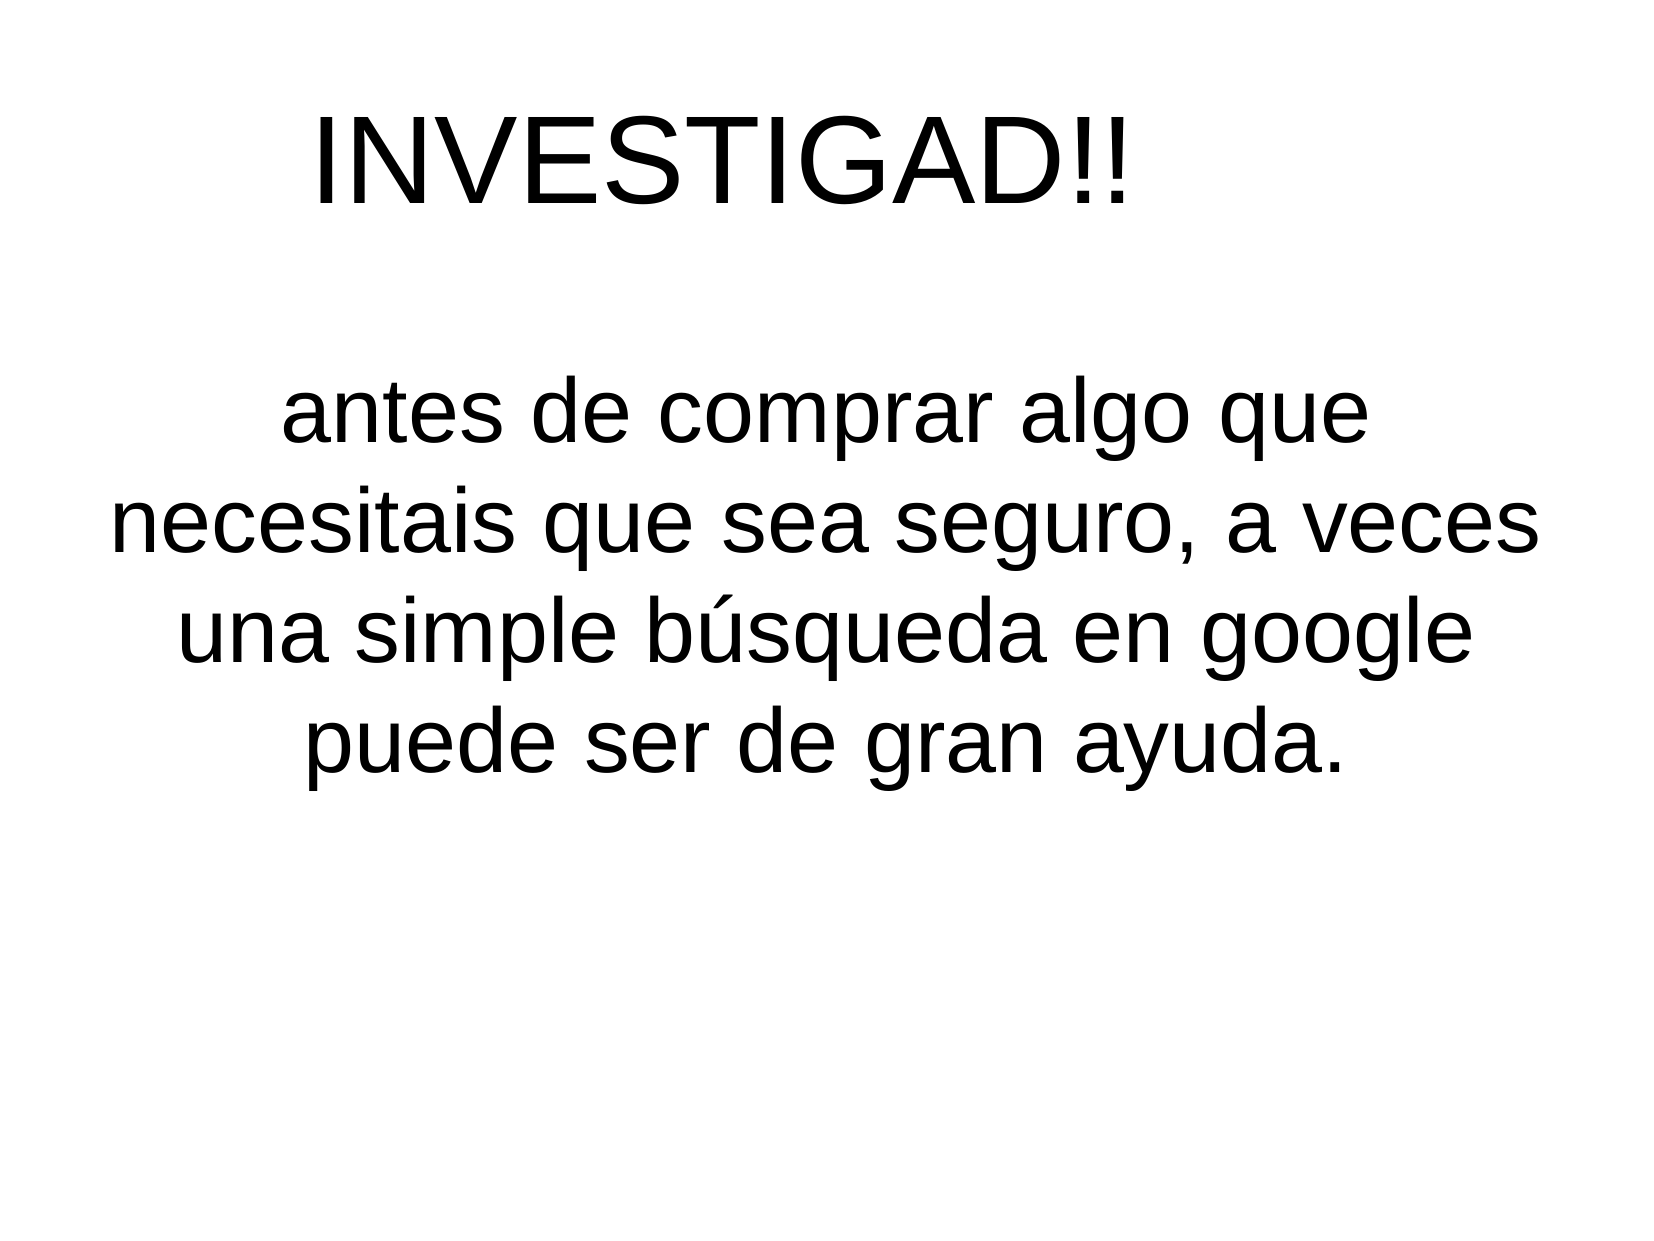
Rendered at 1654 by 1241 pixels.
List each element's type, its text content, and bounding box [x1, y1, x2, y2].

text_box antes de comprar algo que necesitais que sea seguro, a veces una simple búsqueda en google puede ser de gran ayuda. [82, 366, 1571, 777]
text_box INVESTIGAD!! [295, 70, 1571, 307]
